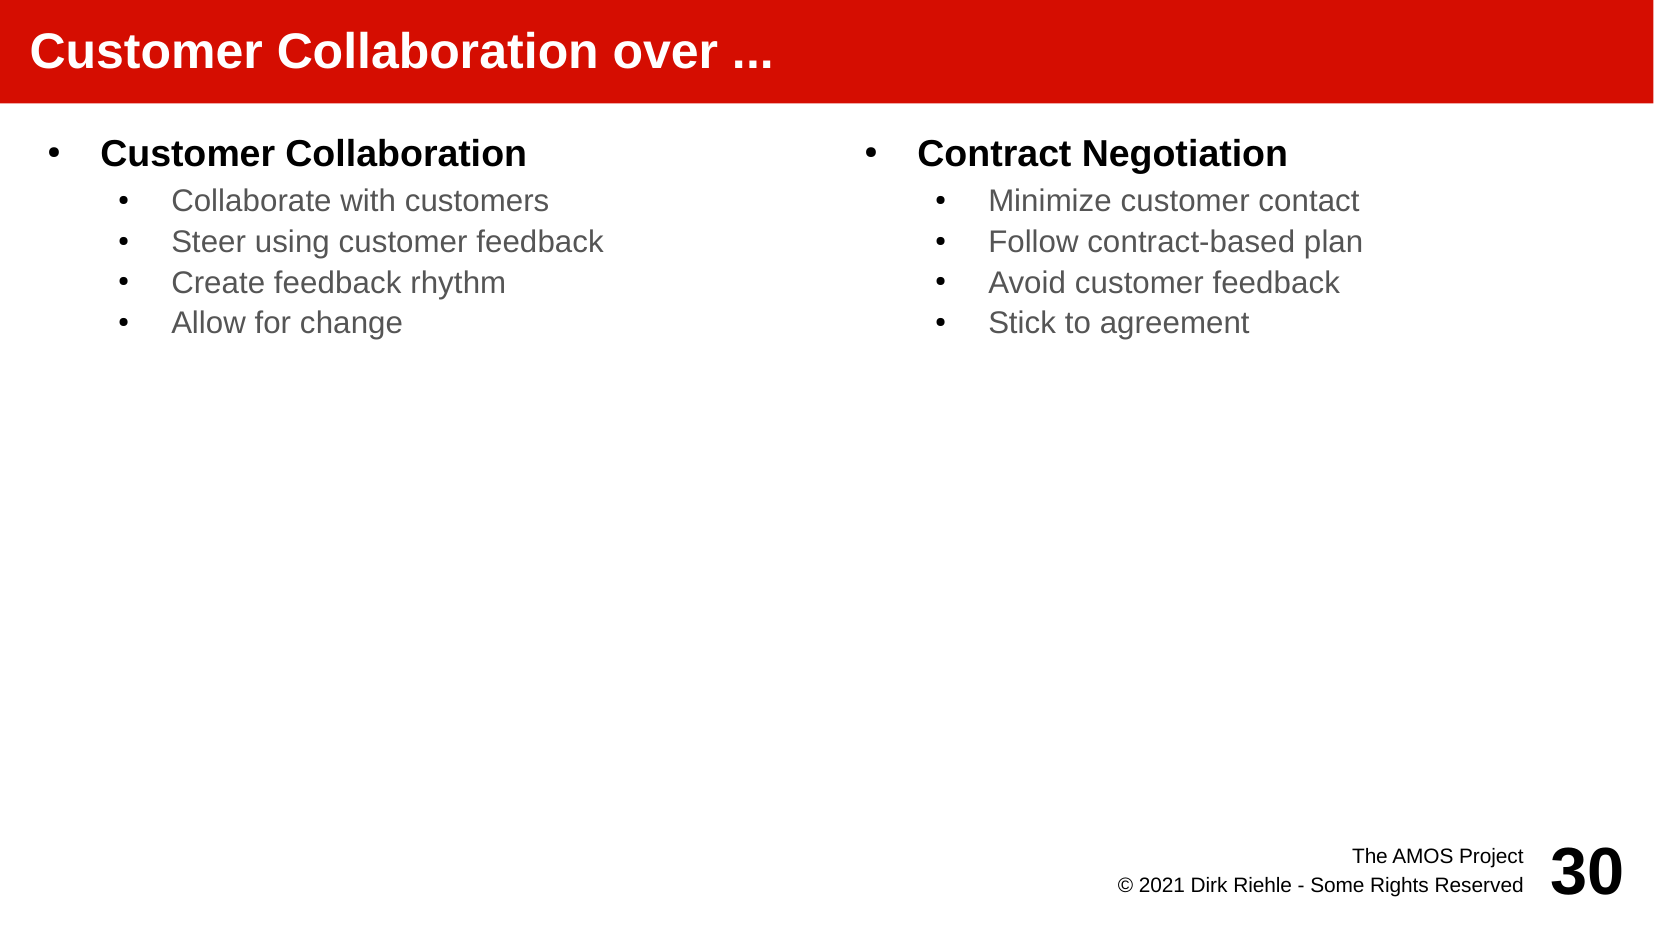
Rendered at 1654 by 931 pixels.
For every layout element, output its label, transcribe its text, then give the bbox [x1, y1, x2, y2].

list Contract Negotiation Minimize customer contact Follow contract-based plan Avoid customer feedback Stick to agreement [846, 132, 1625, 813]
title Customer Collaboration over ... [0, 0, 1654, 104]
list Customer Collaboration Collaborate with customers Steer using customer feedback Create feedback rhythm Allow for change [29, 132, 808, 813]
